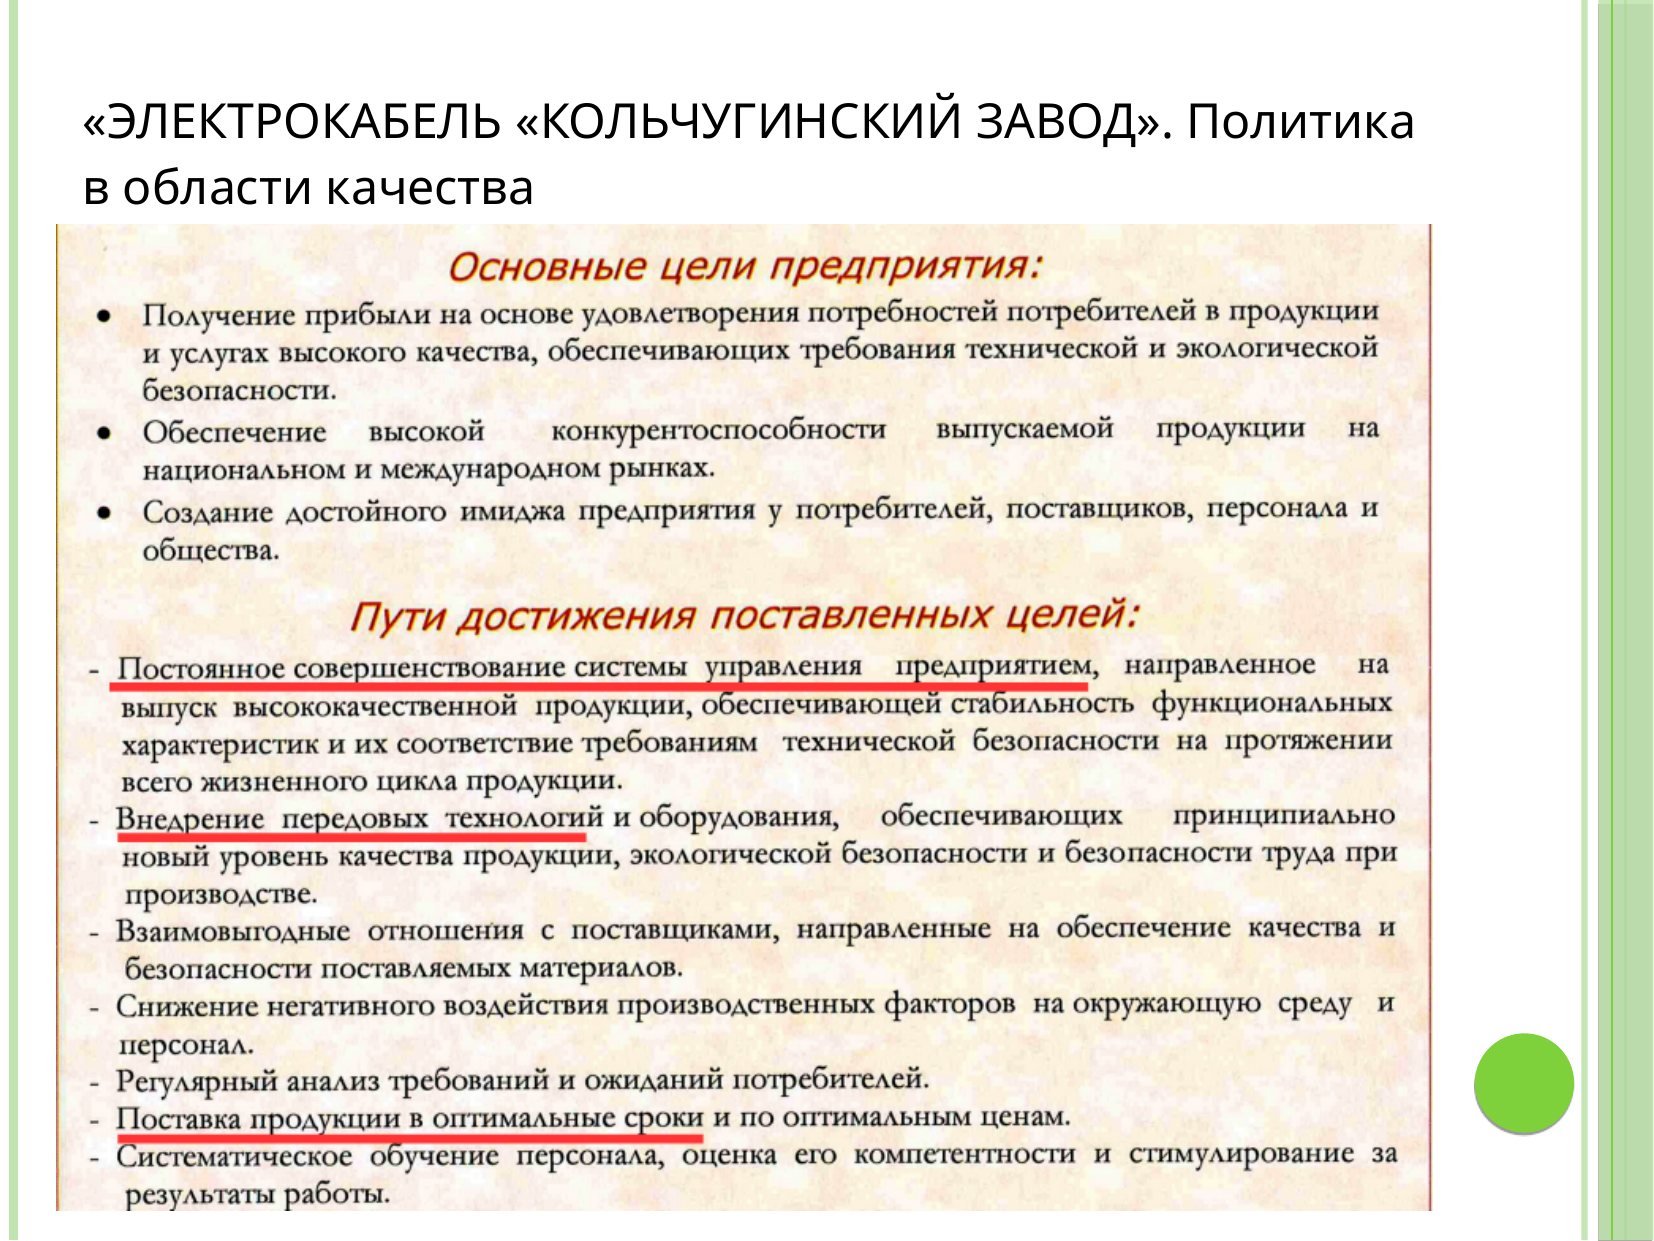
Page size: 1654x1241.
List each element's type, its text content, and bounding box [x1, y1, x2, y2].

title «ЭЛЕКТРОКАБЕЛЬ «КОЛЬЧУГИНСКИЙ ЗАВОД». Политика в области качества [82, 49, 1433, 224]
picture [56, 224, 1433, 1211]
